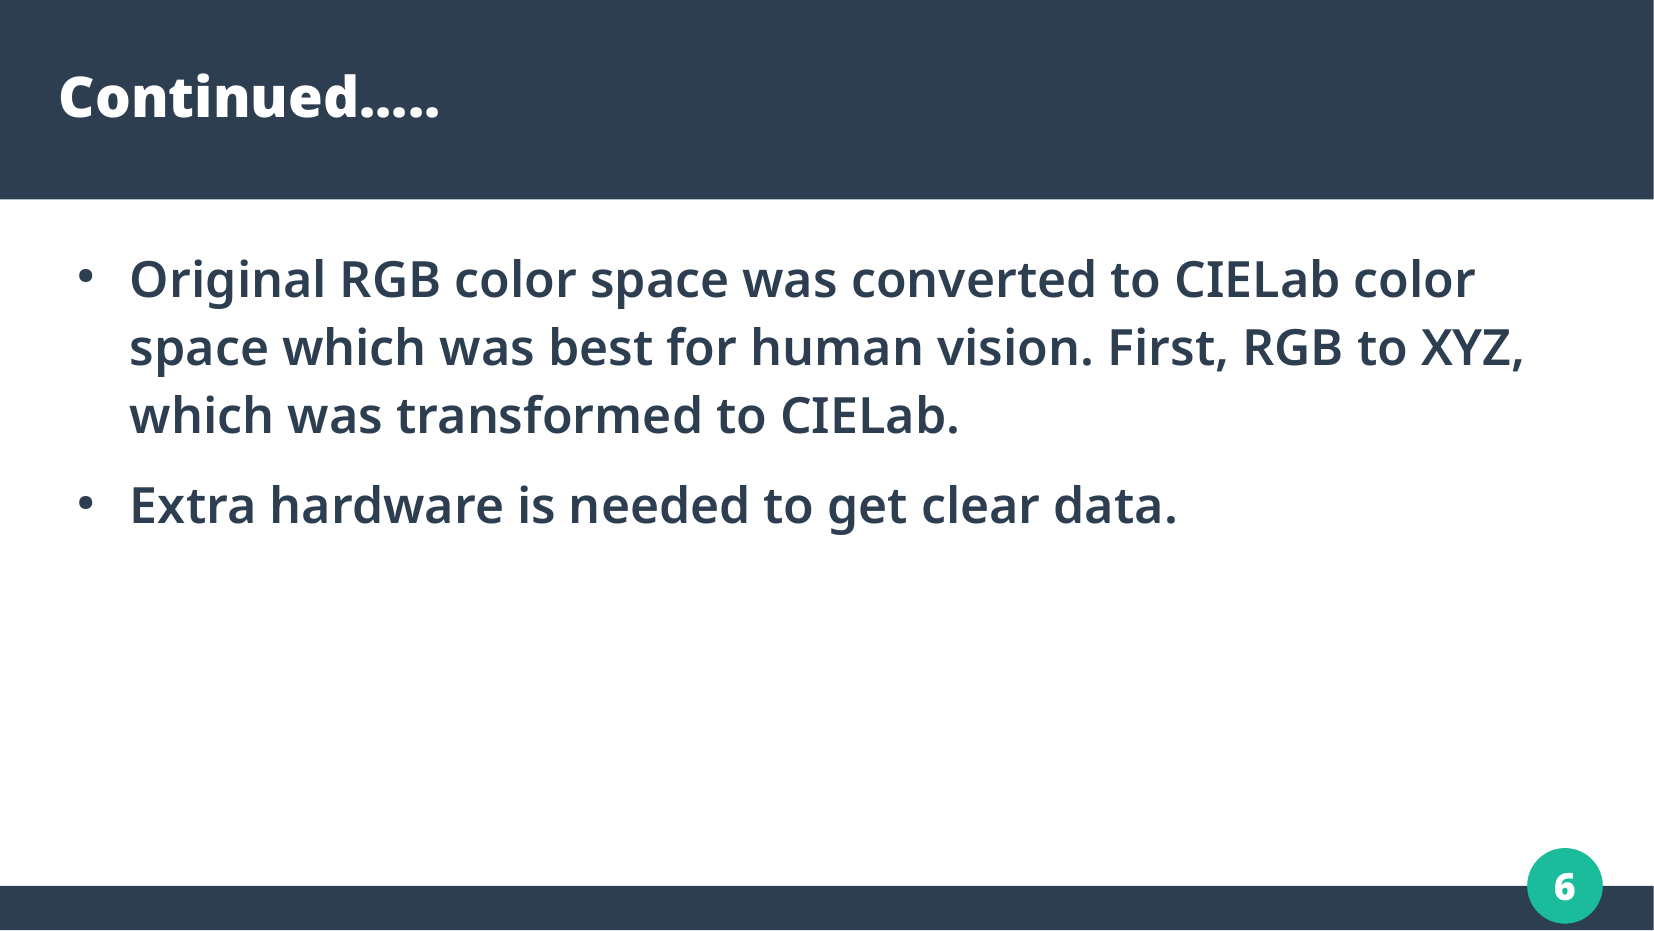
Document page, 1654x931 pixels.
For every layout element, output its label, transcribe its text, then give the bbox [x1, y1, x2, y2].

list Original RGB color space was converted to CIELab color space which was best for human vision. First, RGB to XYZ, which was transformed to CIELab. Extra hardware is needed to get clear data. [59, 243, 1595, 864]
title Continued..... [59, 37, 1595, 155]
